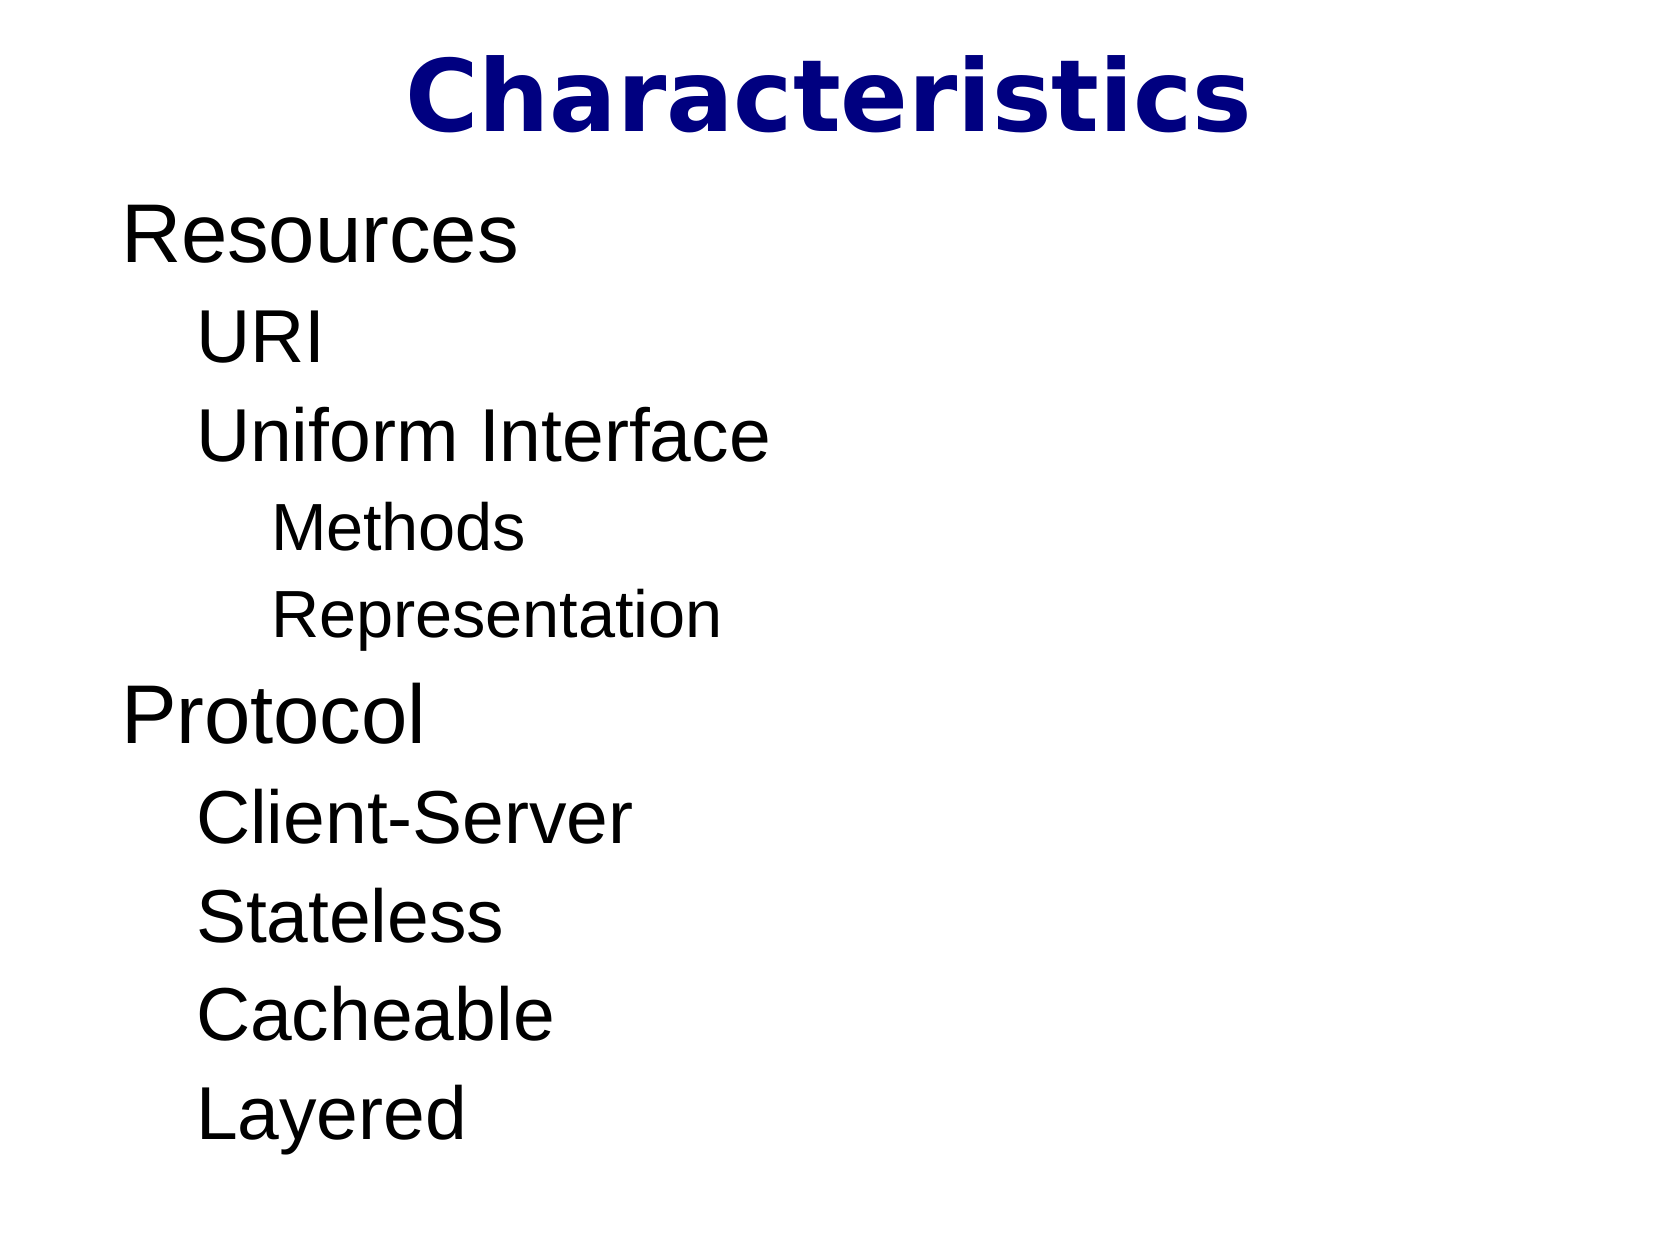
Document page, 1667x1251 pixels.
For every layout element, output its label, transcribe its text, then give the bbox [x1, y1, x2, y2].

list Resources URI Uniform Interface Methods Representation Protocol Client-Server Stateless Cacheable Layered [121, 187, 1538, 1201]
title Characteristics [120, 0, 1538, 194]
